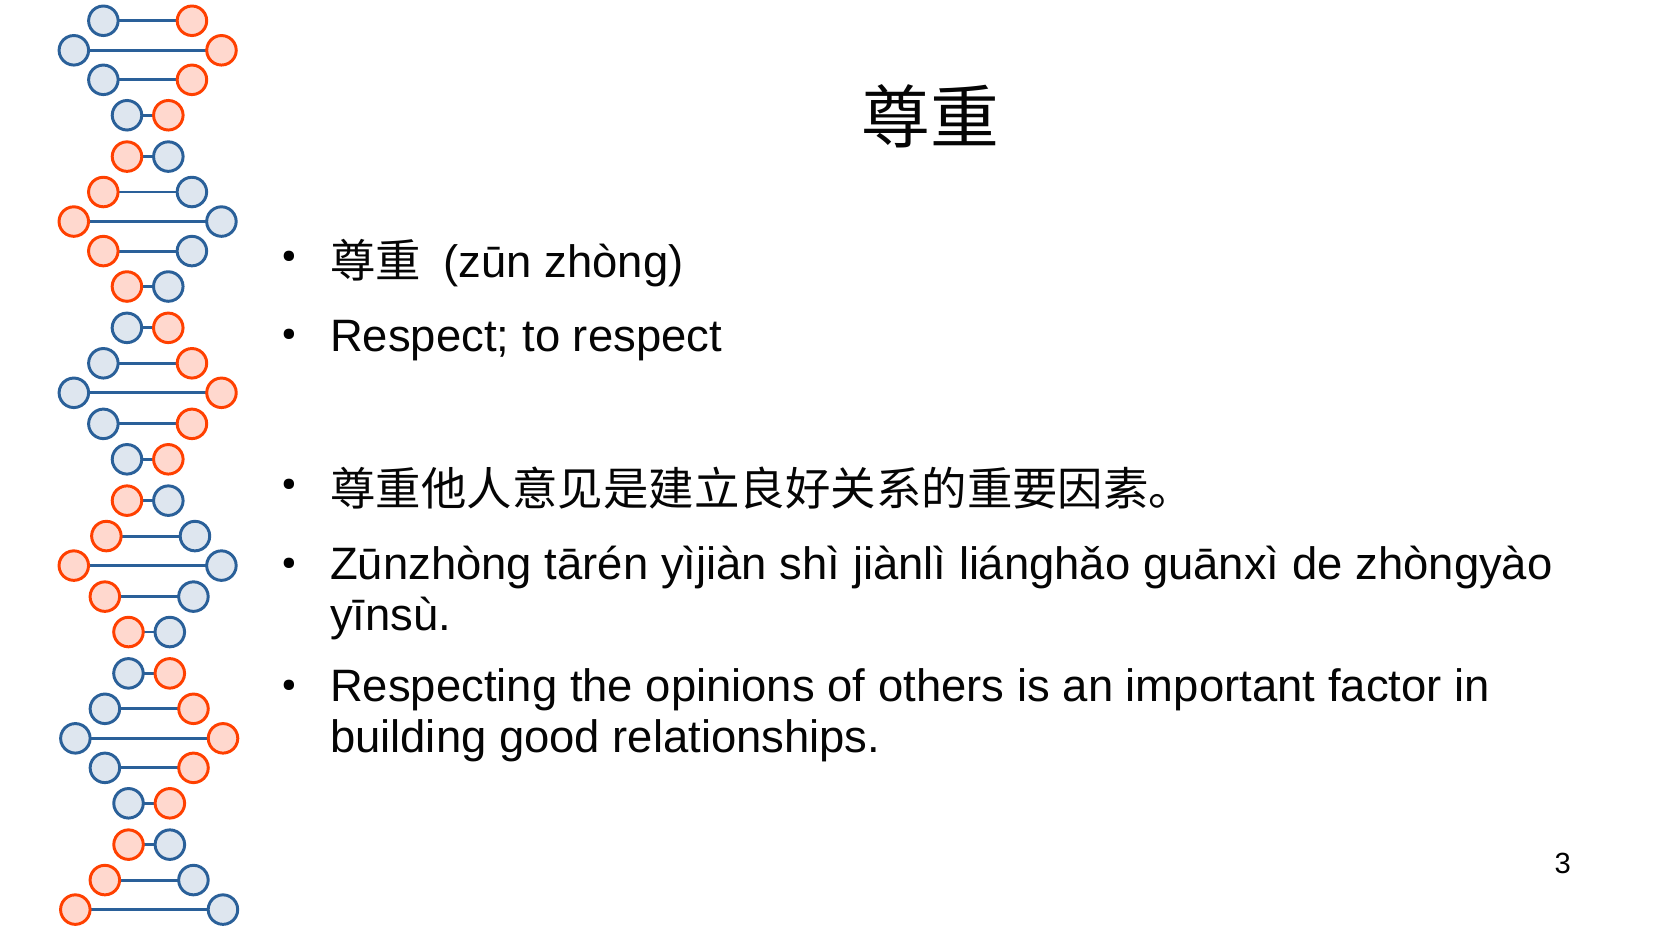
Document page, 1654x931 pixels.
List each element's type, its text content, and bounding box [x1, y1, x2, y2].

title 尊重 [265, 35, 1595, 189]
list 尊重 (zūn zhòng) Respect; to respect 尊重他人意见是建立良好关系的重要因素。 Zūnzhòng tārén yìjiàn shì jiànlì liánghǎo guānxì de zhòngyào yīnsù. Respecting the opinions of others is an important factor in building good relationships. [265, 224, 1595, 764]
